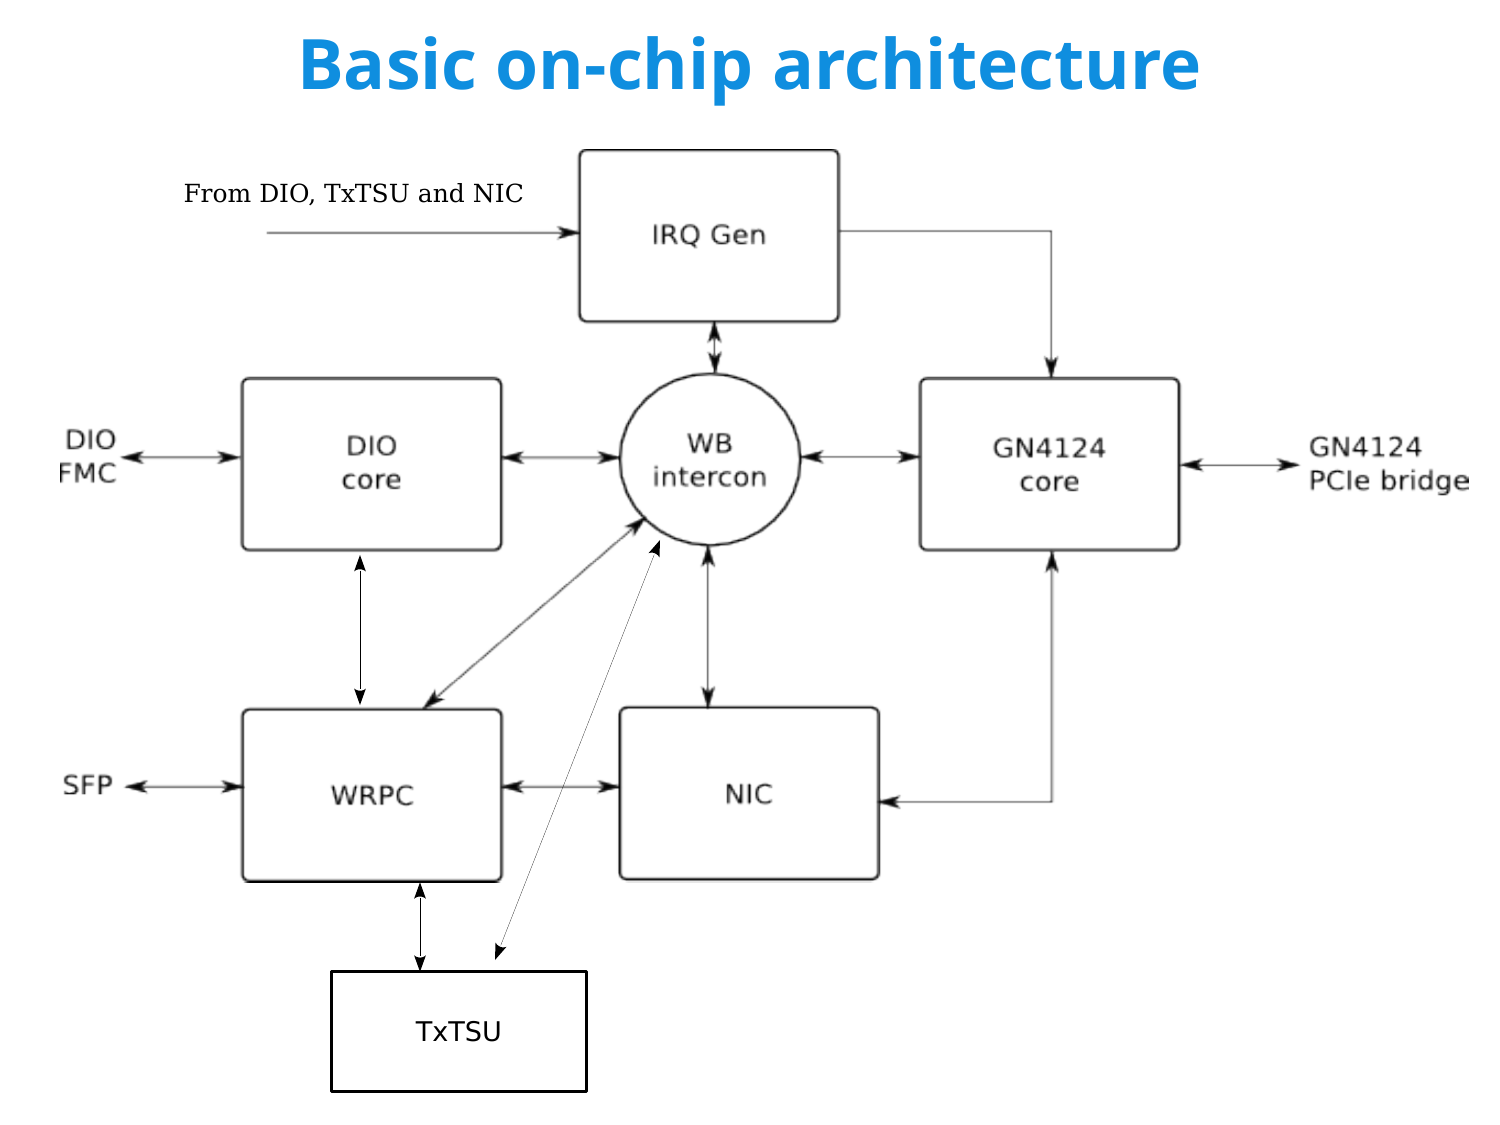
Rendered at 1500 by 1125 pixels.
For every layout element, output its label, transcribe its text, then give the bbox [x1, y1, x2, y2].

picture [60, 149, 1469, 883]
title Basic on-chip architecture [76, 7, 1424, 118]
text_box TxTSU [331, 971, 587, 1092]
text_box From DIO, TxTSU and NIC [189, 155, 520, 231]
